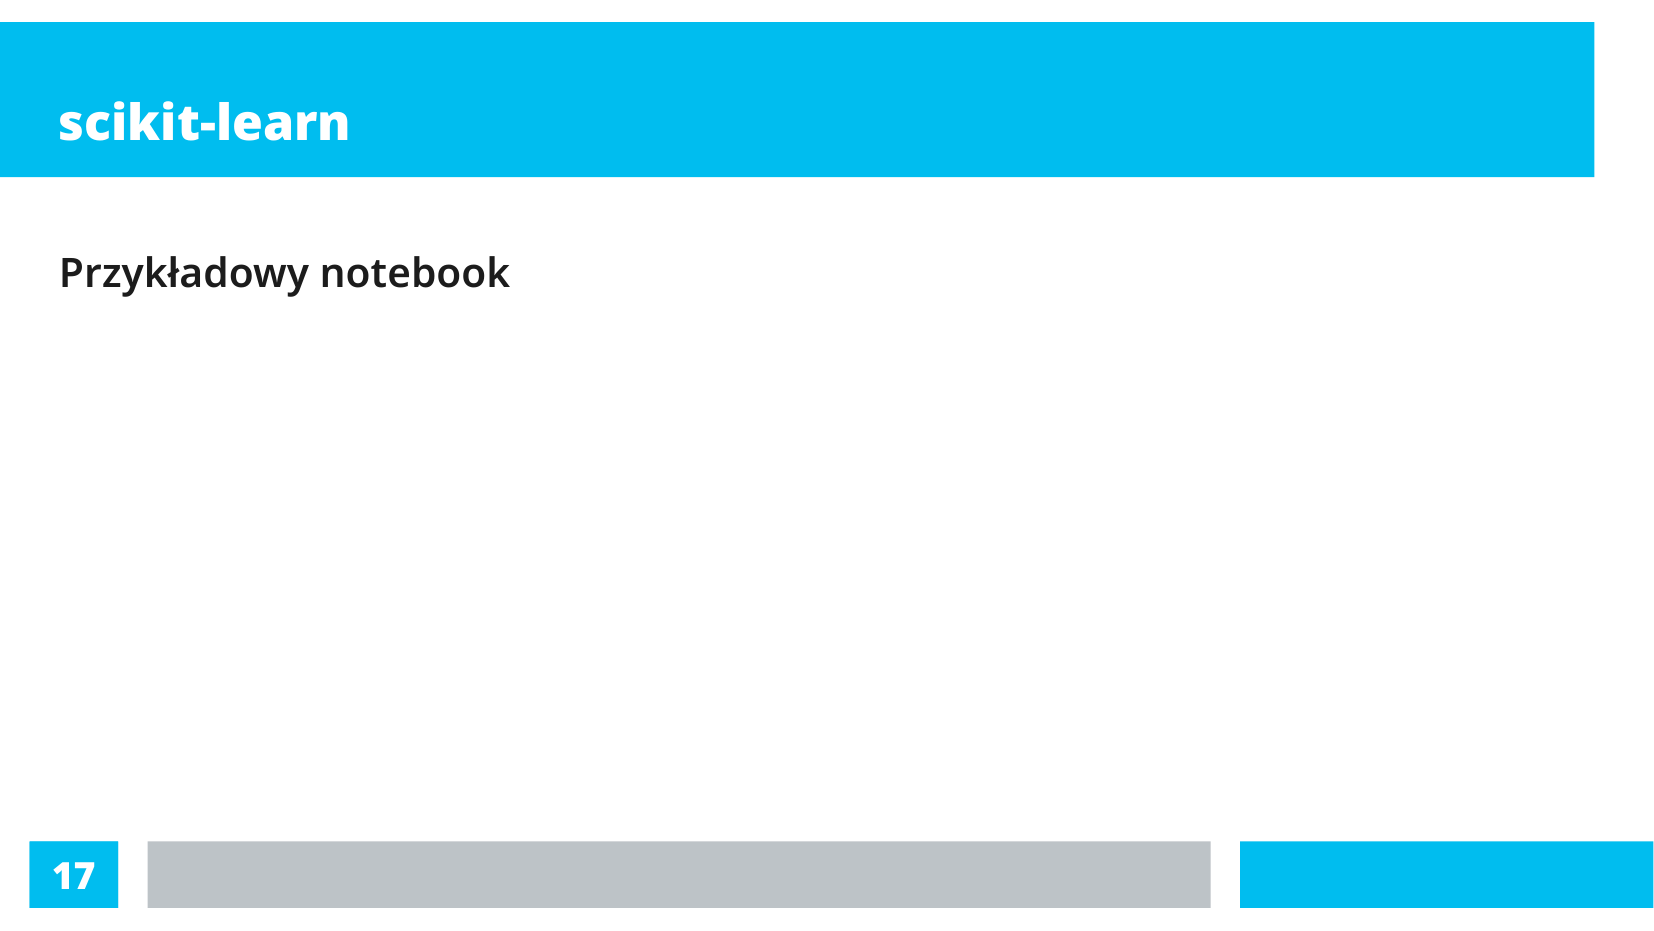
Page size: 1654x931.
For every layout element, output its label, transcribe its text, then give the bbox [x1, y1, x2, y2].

title scikit-learn [59, 44, 1595, 156]
list Przykładowy notebook [59, 243, 1565, 820]
